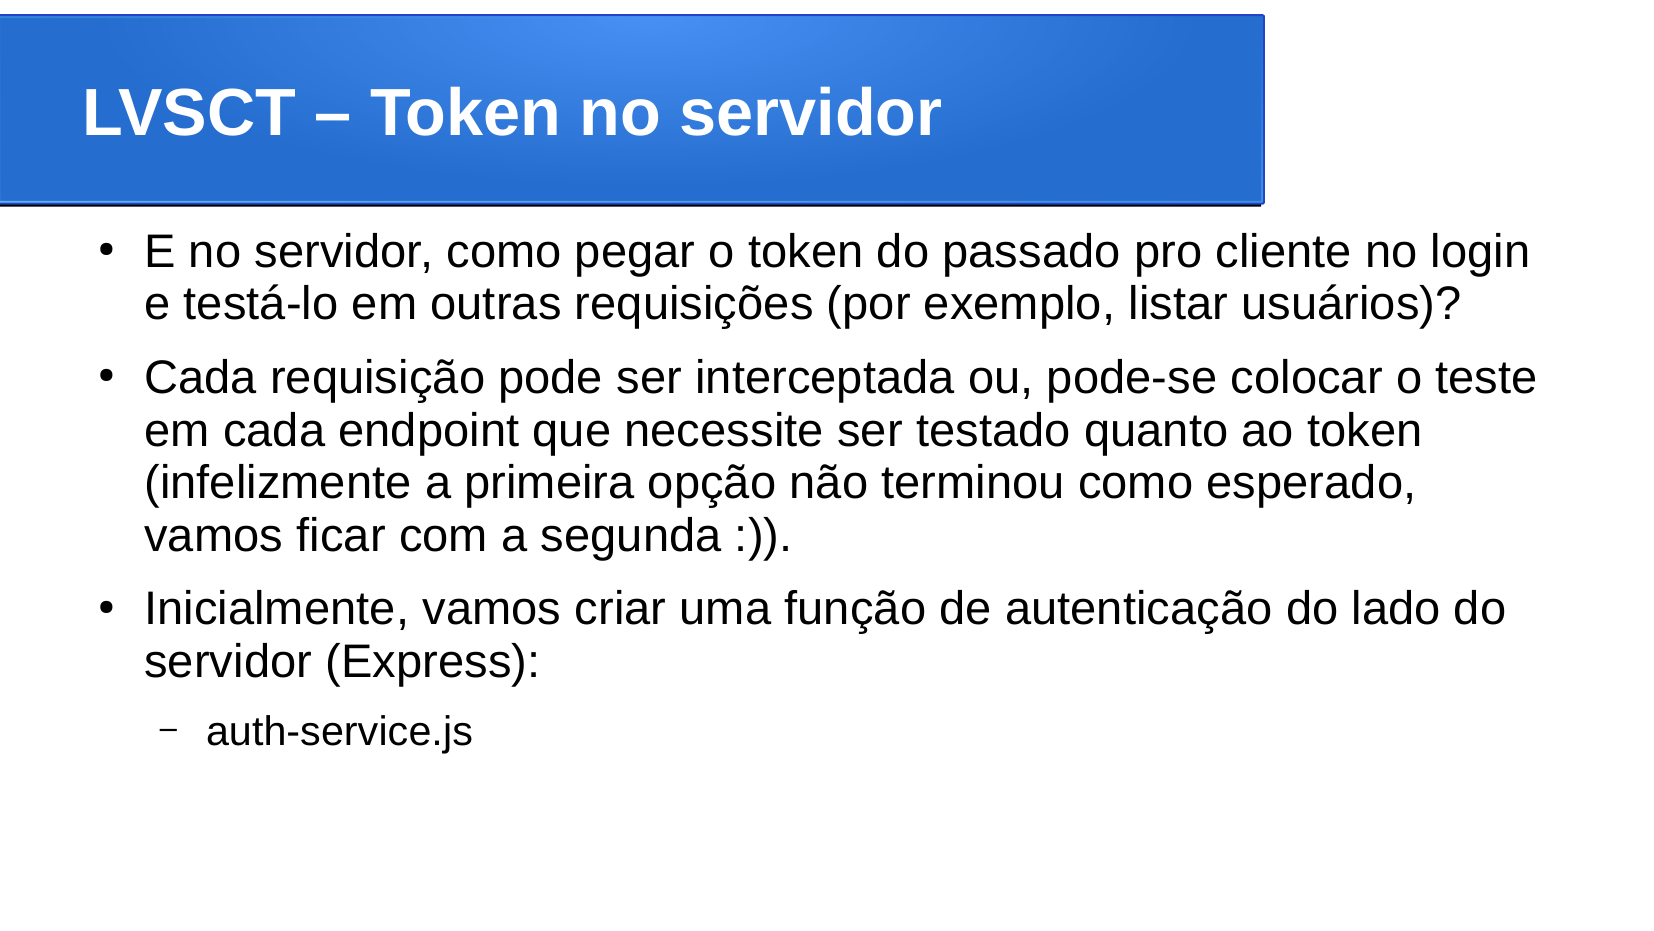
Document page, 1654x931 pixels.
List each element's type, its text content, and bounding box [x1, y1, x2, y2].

title LVSCT – Token no servidor [82, 35, 1235, 189]
list E no servidor, como pegar o token do passado pro cliente no login e testá-lo em outras requisições (por exemplo, listar usuários)? Cada requisição pode ser interceptada ou, pode-se colocar o teste em cada endpoint que necessite ser testado quanto ao token (infelizmente a primeira opção não terminou como esperado, vamos ficar com a segunda :)). Inicialmente, vamos criar uma função de autenticação do lado do servidor (Express): auth-service.js [82, 224, 1571, 764]
